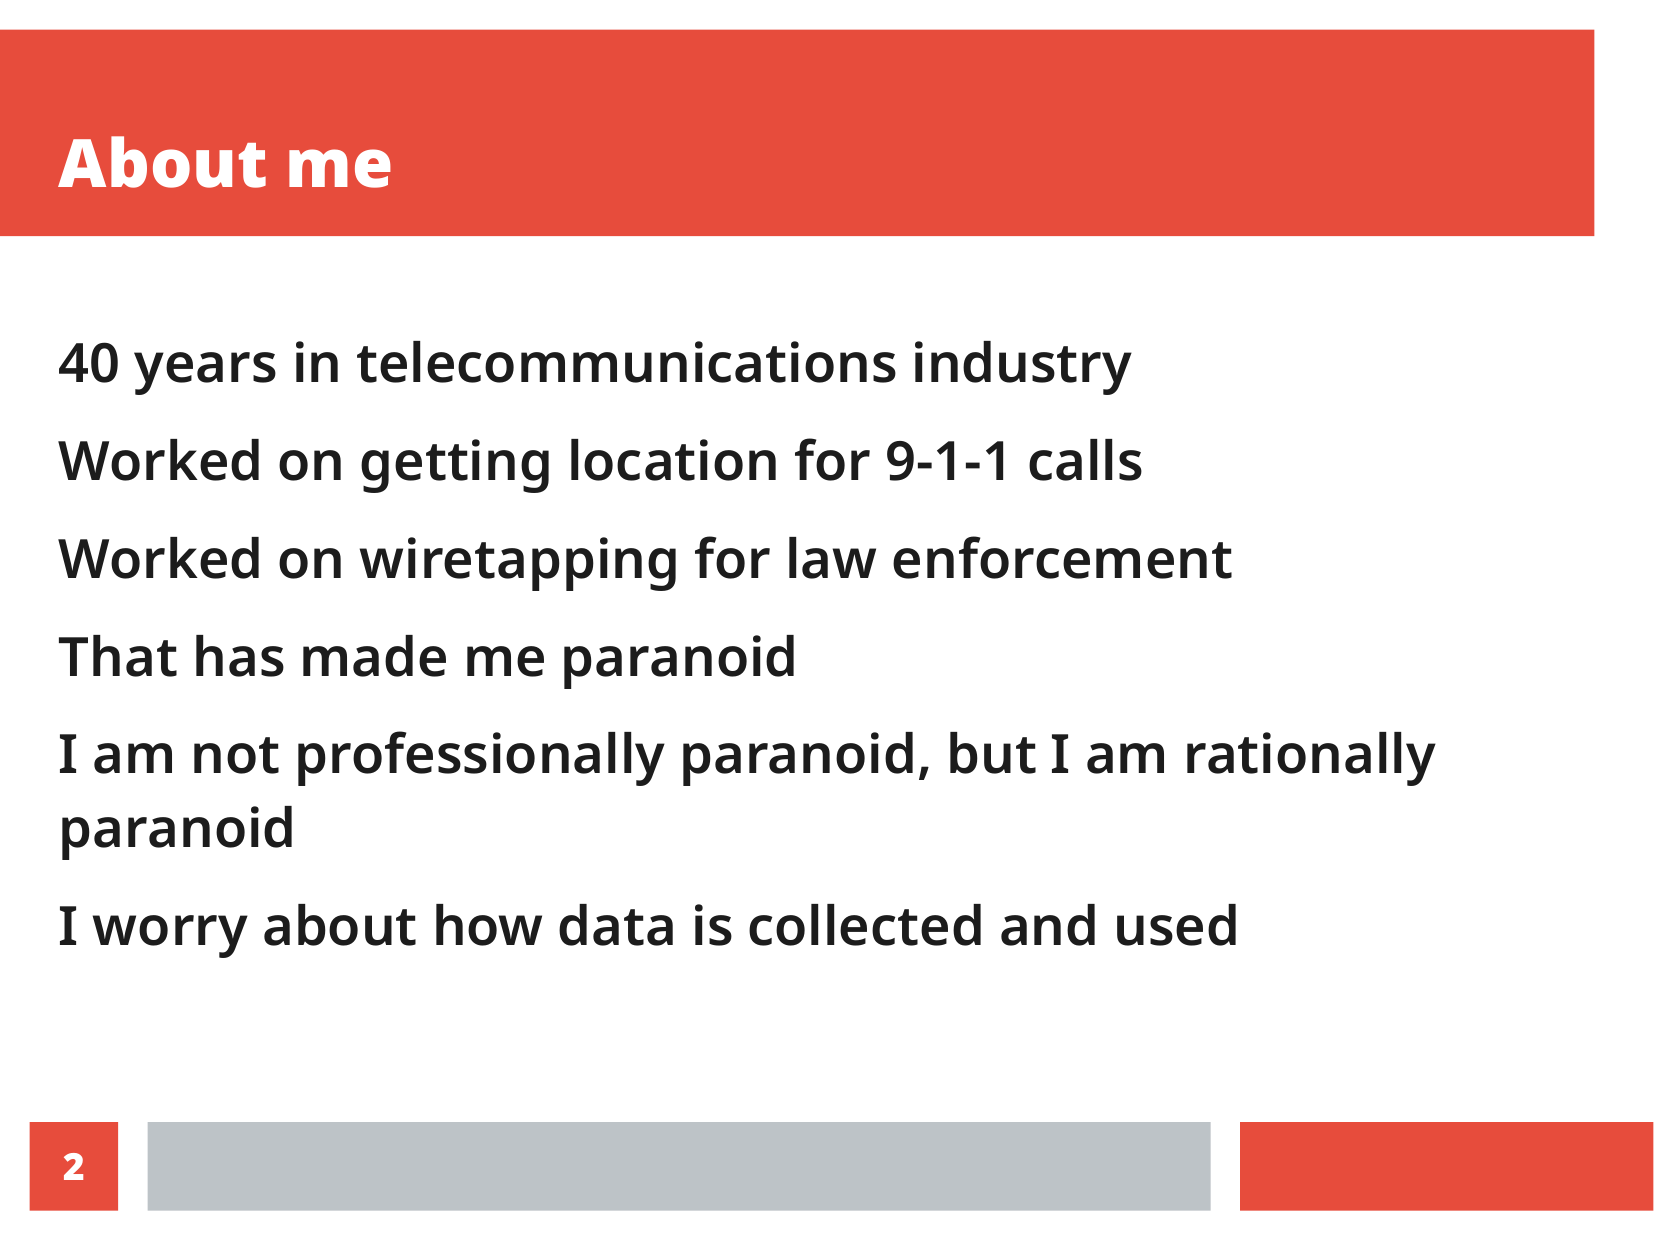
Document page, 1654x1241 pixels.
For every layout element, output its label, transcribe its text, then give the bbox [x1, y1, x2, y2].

title About me [59, 59, 1595, 207]
list 40 years in telecommunications industry Worked on getting location for 9-1-1 calls Worked on wiretapping for law enforcement That has made me paranoid I am not professionally paranoid, but I am rationally paranoid I worry about how data is collected and used [59, 324, 1565, 1093]
